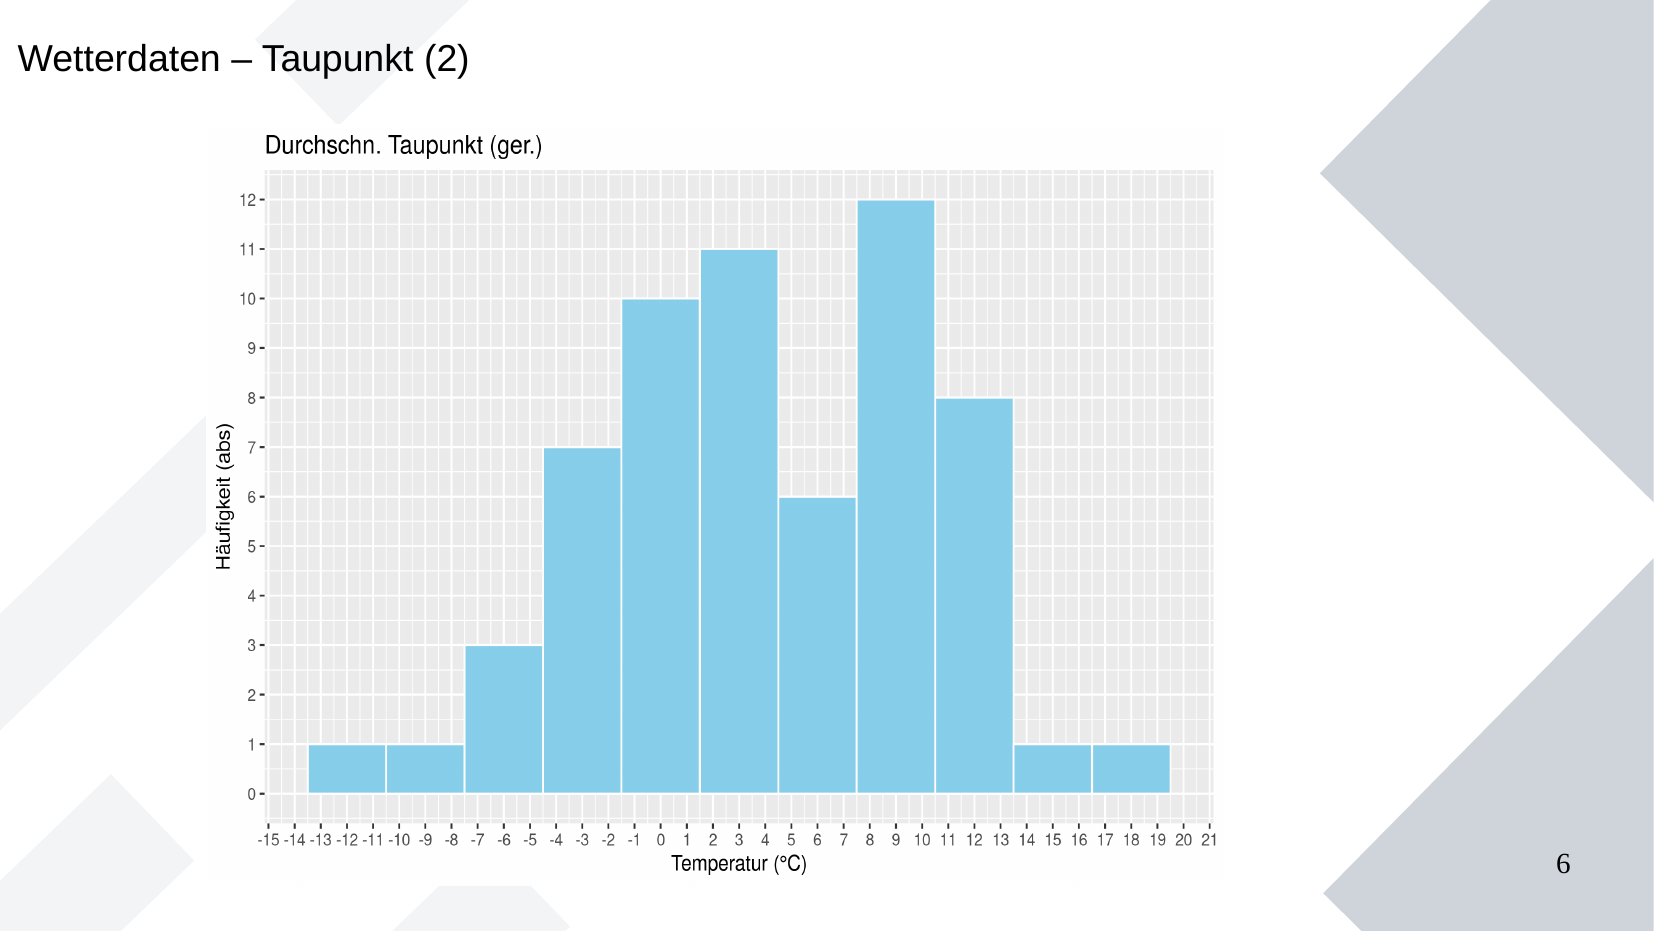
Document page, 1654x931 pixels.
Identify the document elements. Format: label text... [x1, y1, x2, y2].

title Wetterdaten – Taupunkt (2) [17, 27, 1506, 89]
picture [206, 124, 1223, 886]
